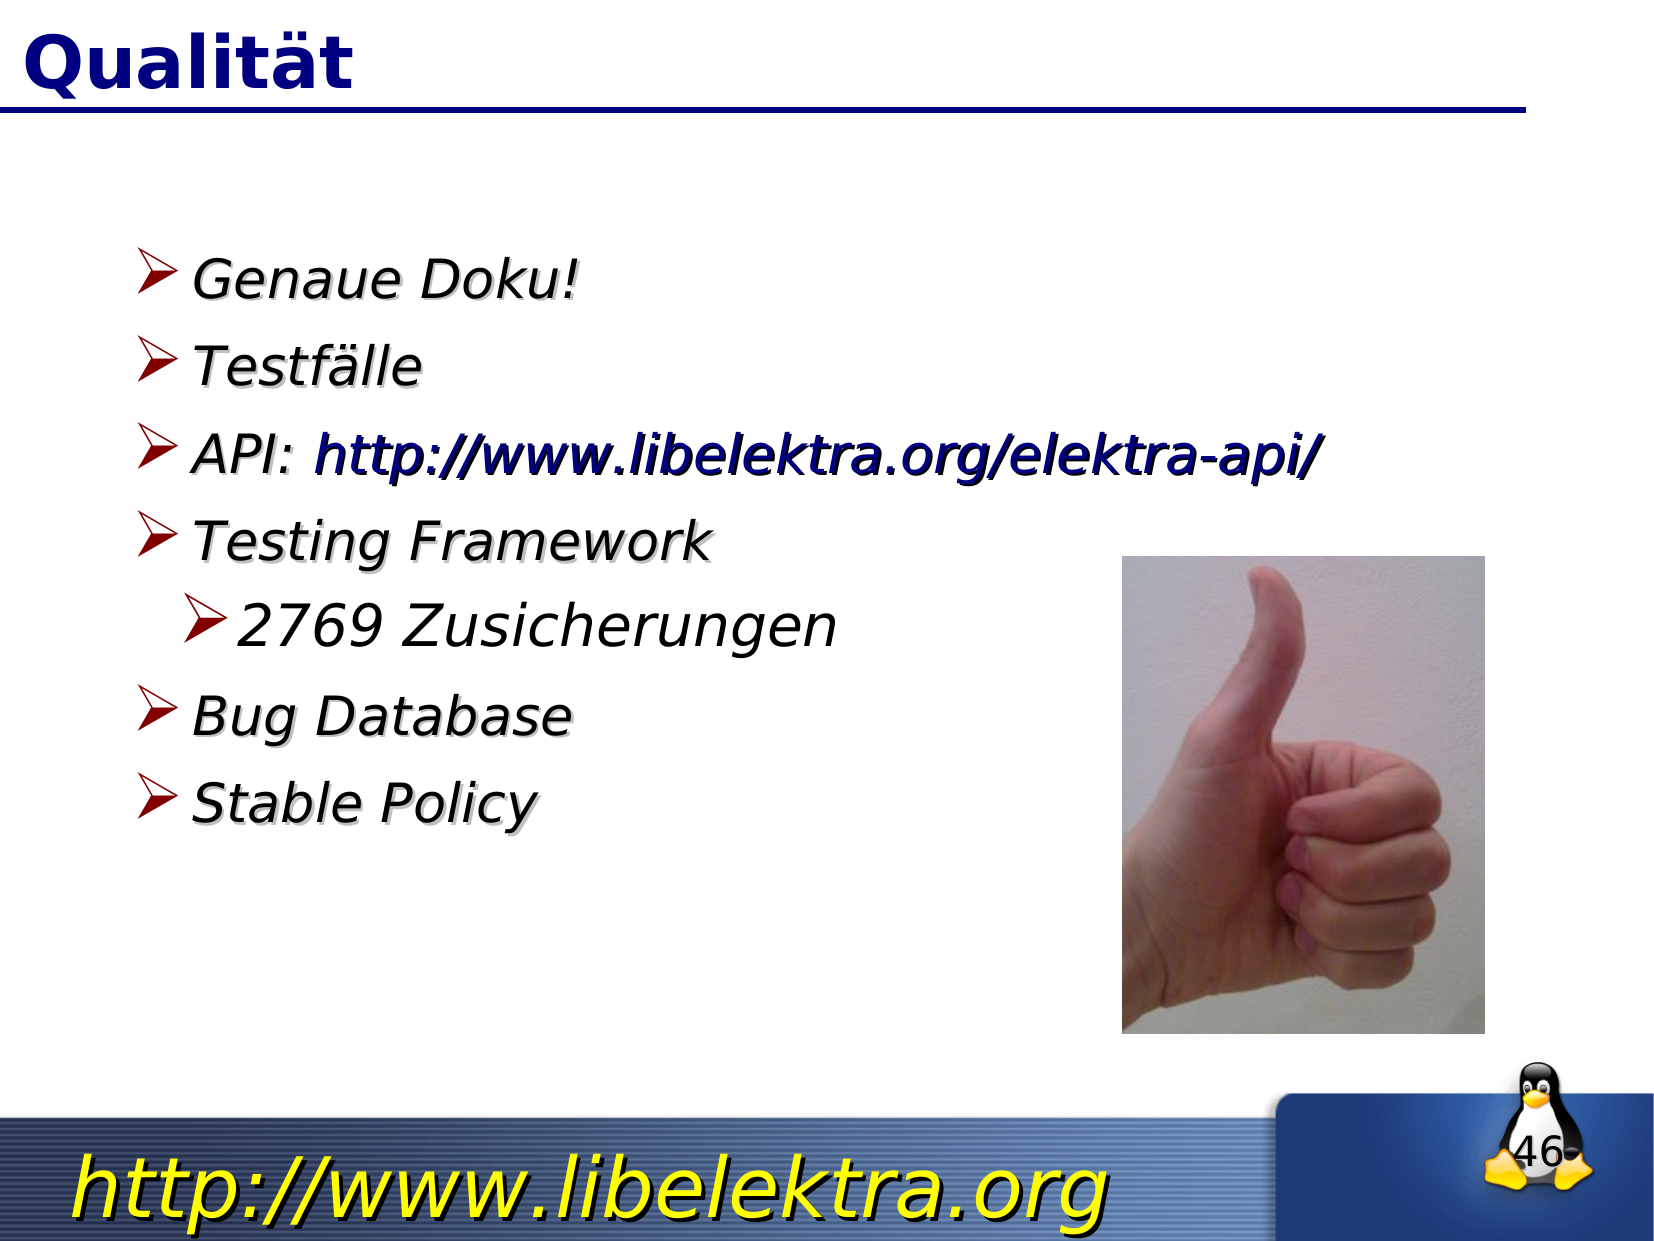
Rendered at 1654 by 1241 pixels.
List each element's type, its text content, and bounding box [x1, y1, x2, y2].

text_box <Nummer> [1312, 1122, 1566, 1178]
picture [0, 1061, 1654, 1241]
text_box Qualität [22, 14, 1611, 111]
list Genaue Doku! Testfälle API: http://www.libelektra.org/elektra-api/ Testing Framework 2769 Zusicherungen Bug Database Stable Policy [118, 236, 1630, 1033]
picture [1122, 556, 1485, 1034]
